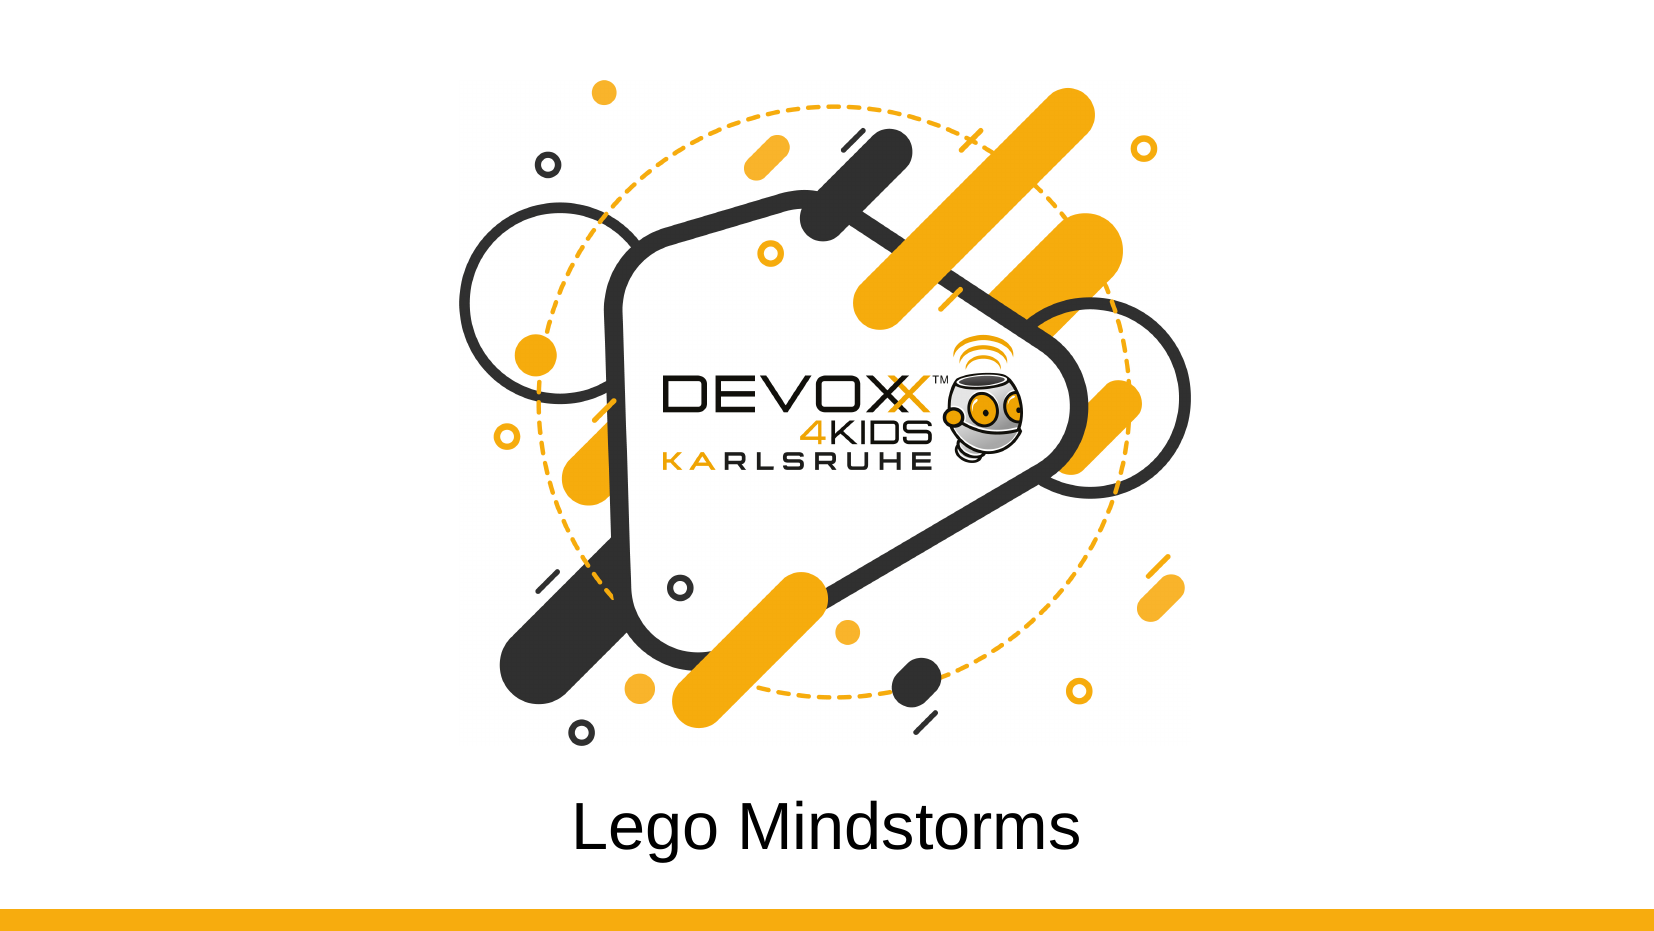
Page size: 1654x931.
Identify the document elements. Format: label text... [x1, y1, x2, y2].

text_box [0, 909, 1654, 931]
text_box Lego Mindstorms [248, 755, 1406, 898]
picture [459, 80, 1191, 746]
